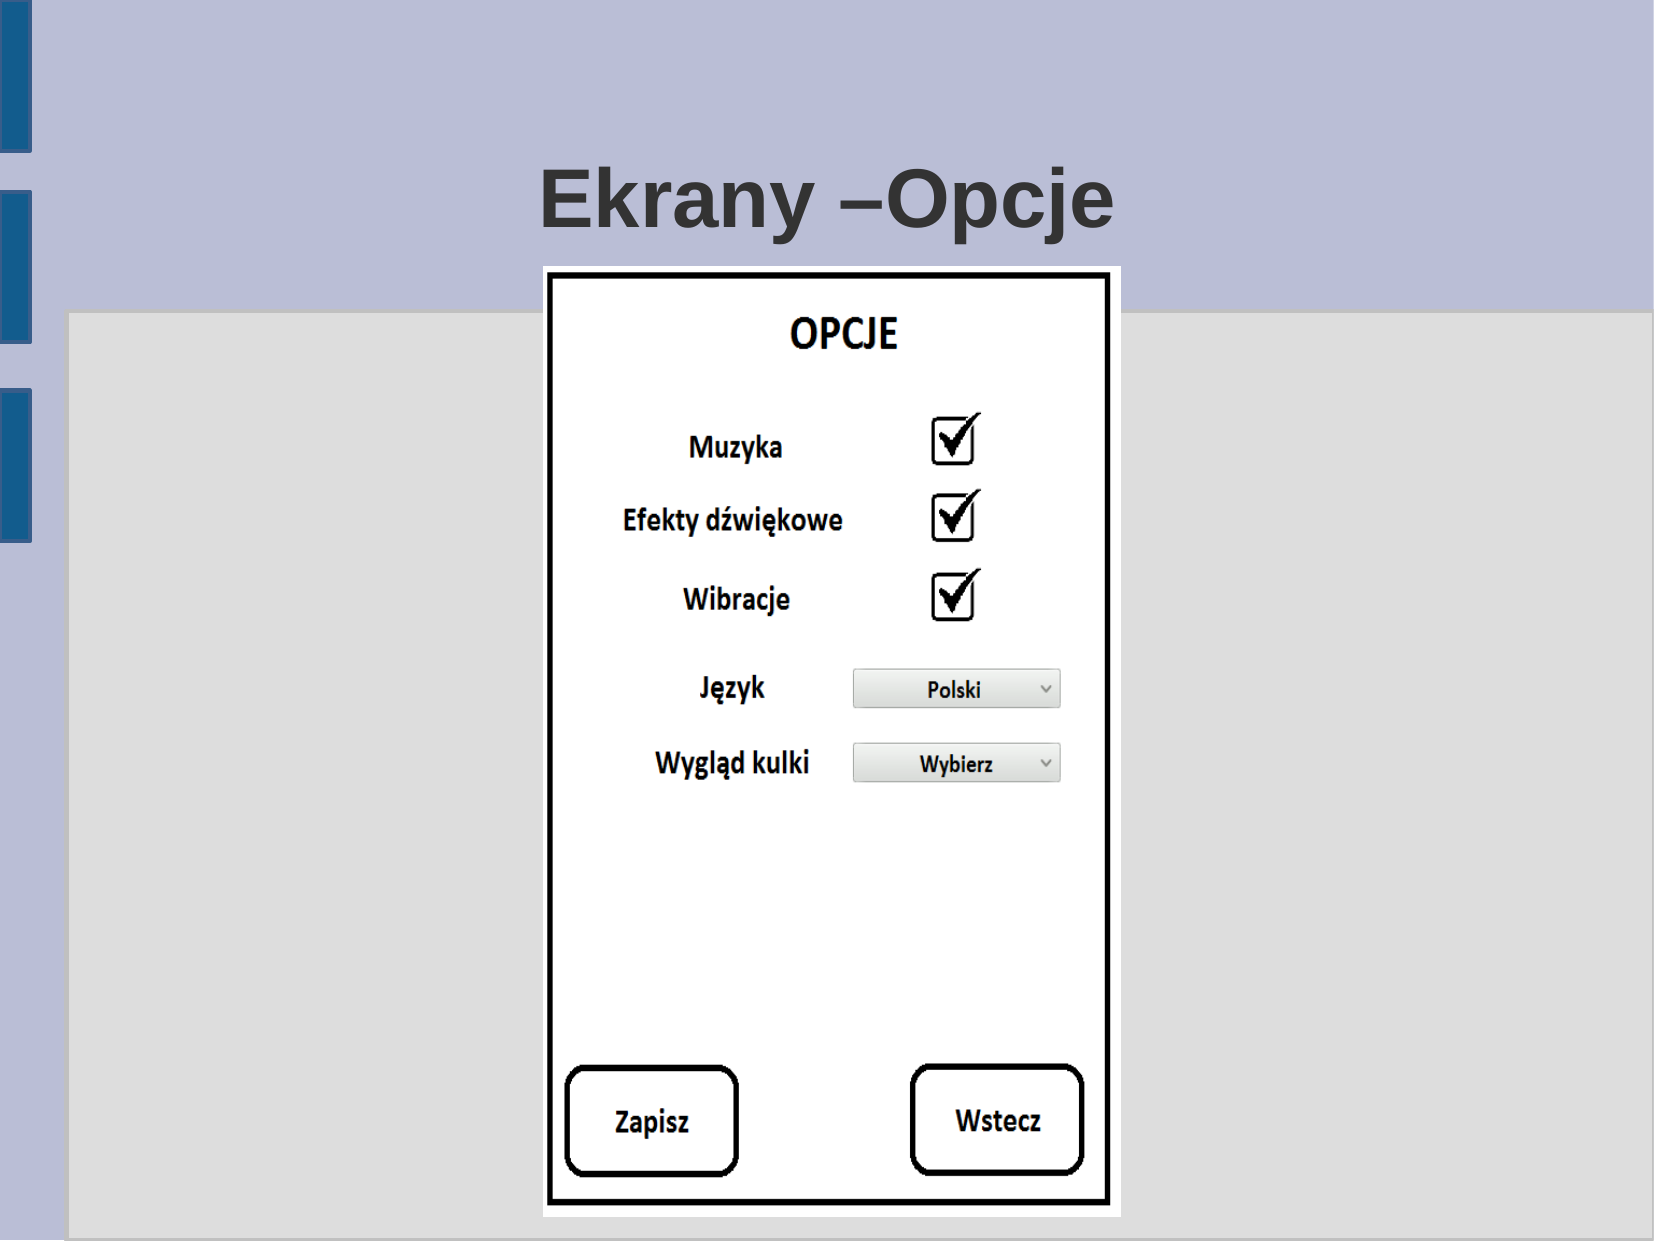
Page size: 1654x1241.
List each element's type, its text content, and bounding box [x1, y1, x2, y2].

picture [543, 266, 1121, 1217]
title Ekrany –Opcje [121, 91, 1534, 299]
